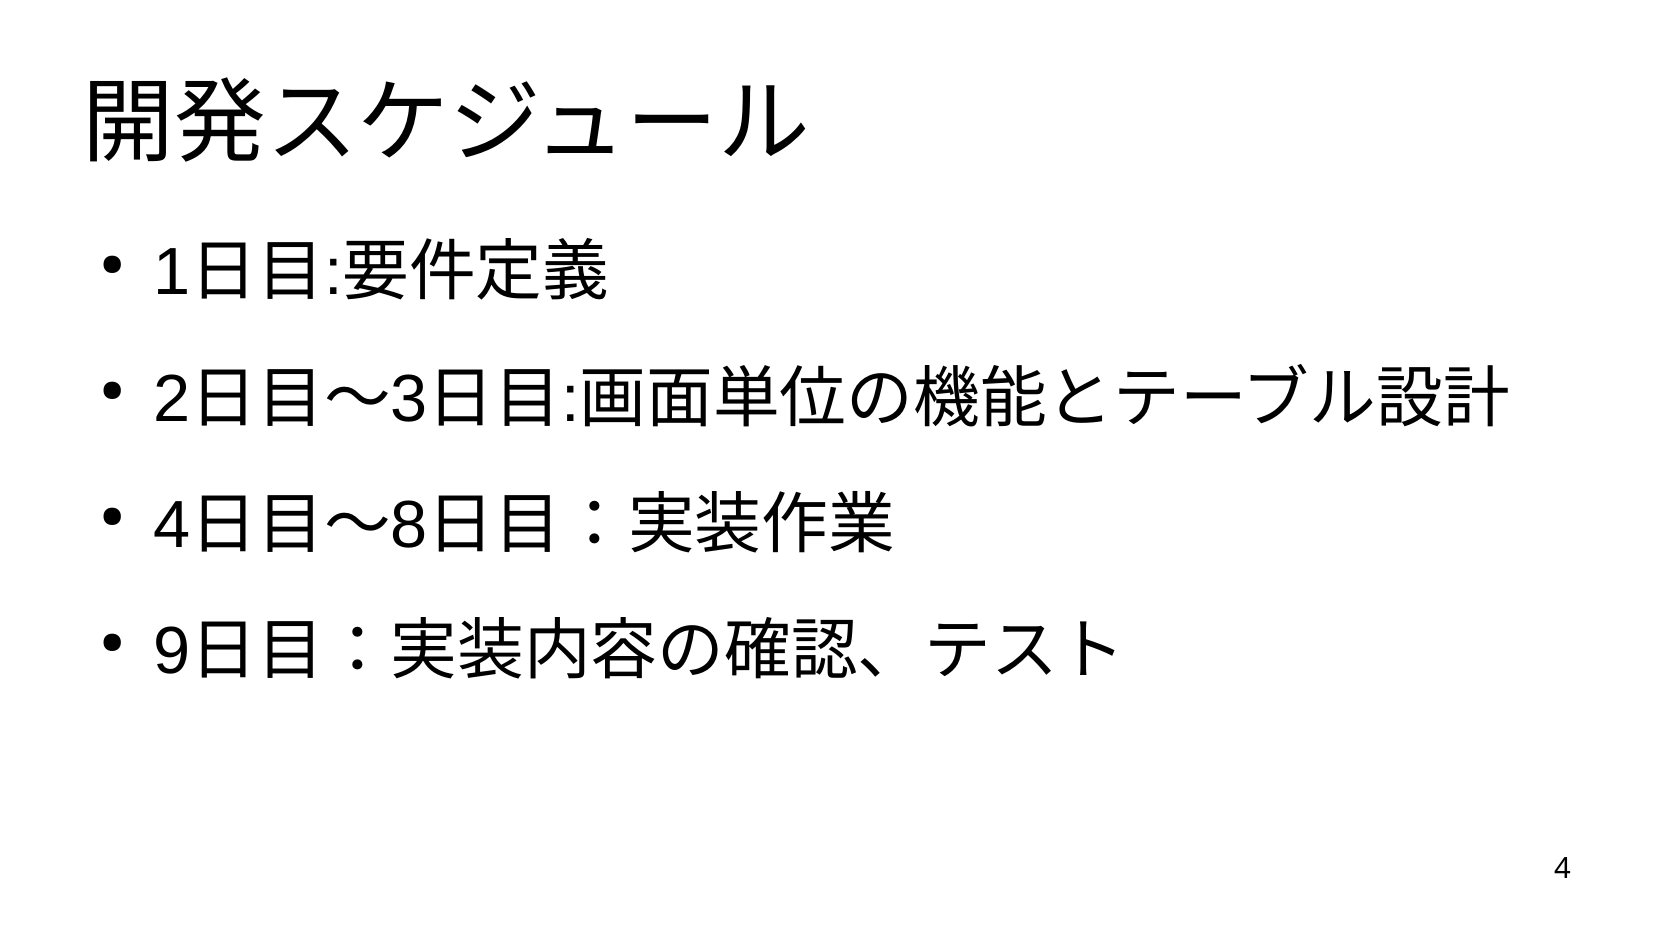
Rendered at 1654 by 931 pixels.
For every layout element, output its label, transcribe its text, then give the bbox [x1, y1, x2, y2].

list 1日目:要件定義 2日目～3日目:画面単位の機能とテーブル設計 4日目～8日目：実装作業 9日目：実装内容の確認、テスト [82, 217, 1571, 758]
title 開発スケジュール [82, 37, 1571, 193]
